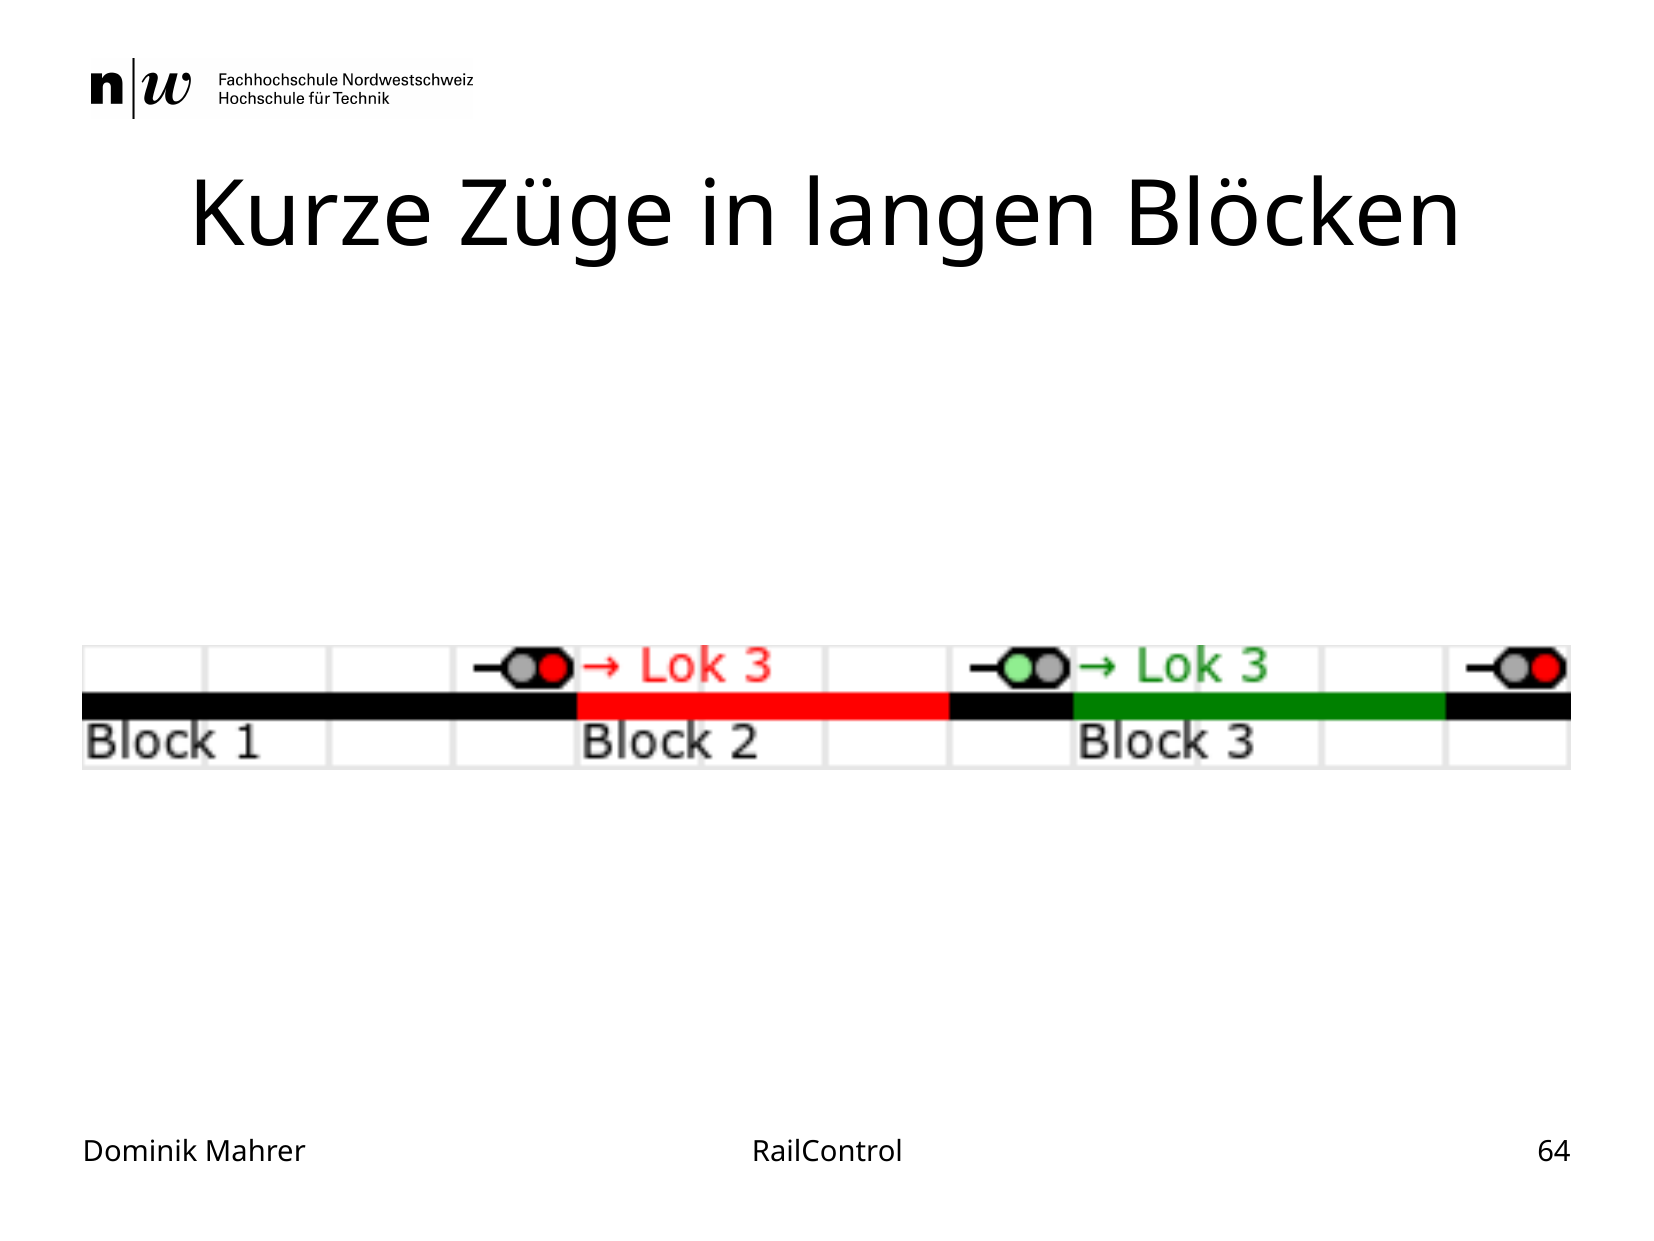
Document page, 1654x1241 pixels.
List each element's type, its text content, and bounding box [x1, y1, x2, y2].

title Kurze Züge in langen Blöcken [82, 153, 1571, 267]
picture [82, 645, 1571, 770]
picture [91, 58, 473, 119]
